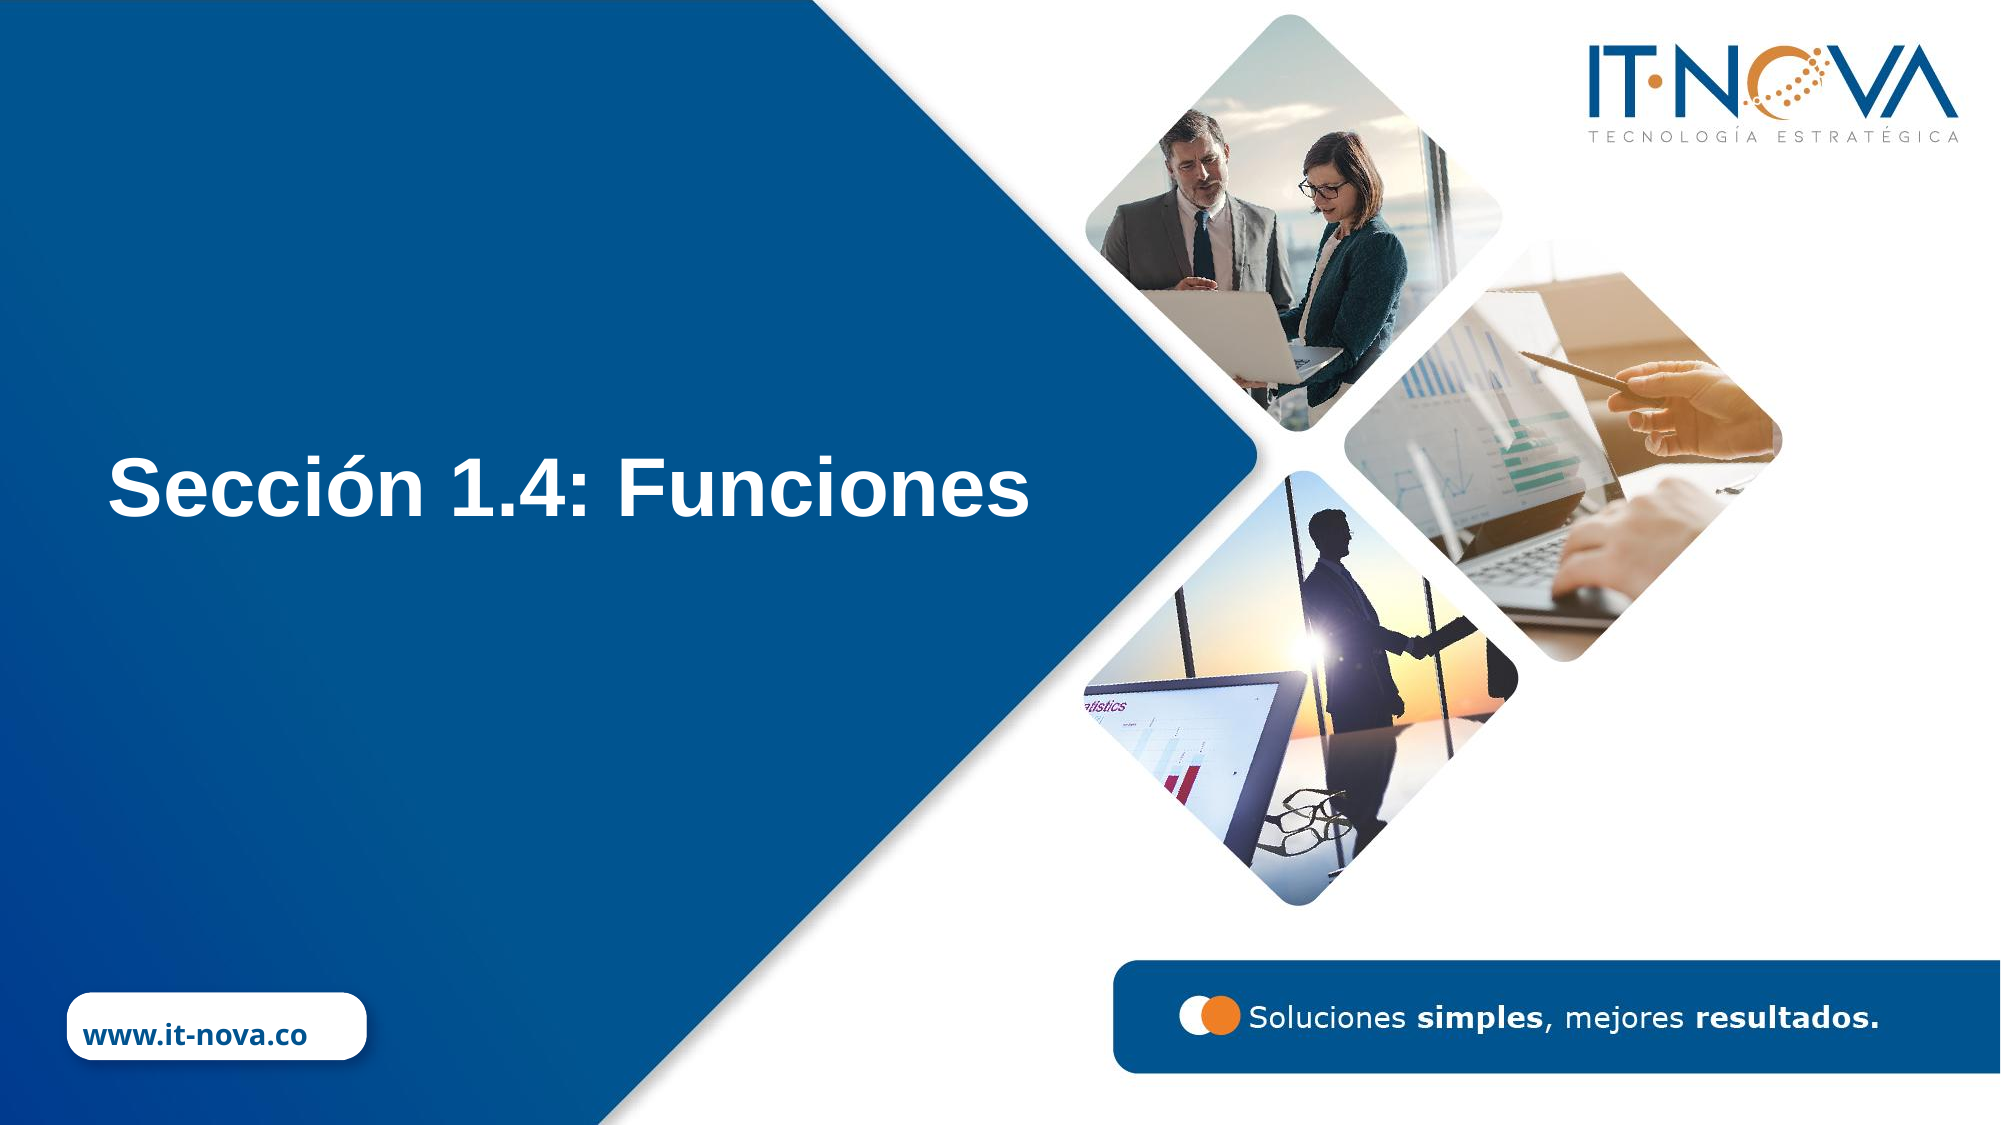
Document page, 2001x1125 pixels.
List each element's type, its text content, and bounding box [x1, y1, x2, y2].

picture [25, 955, 414, 1112]
text_box www.it-nova.co [67, 1008, 371, 1060]
text_box Sección 1.4: Funciones [0, 426, 1142, 543]
